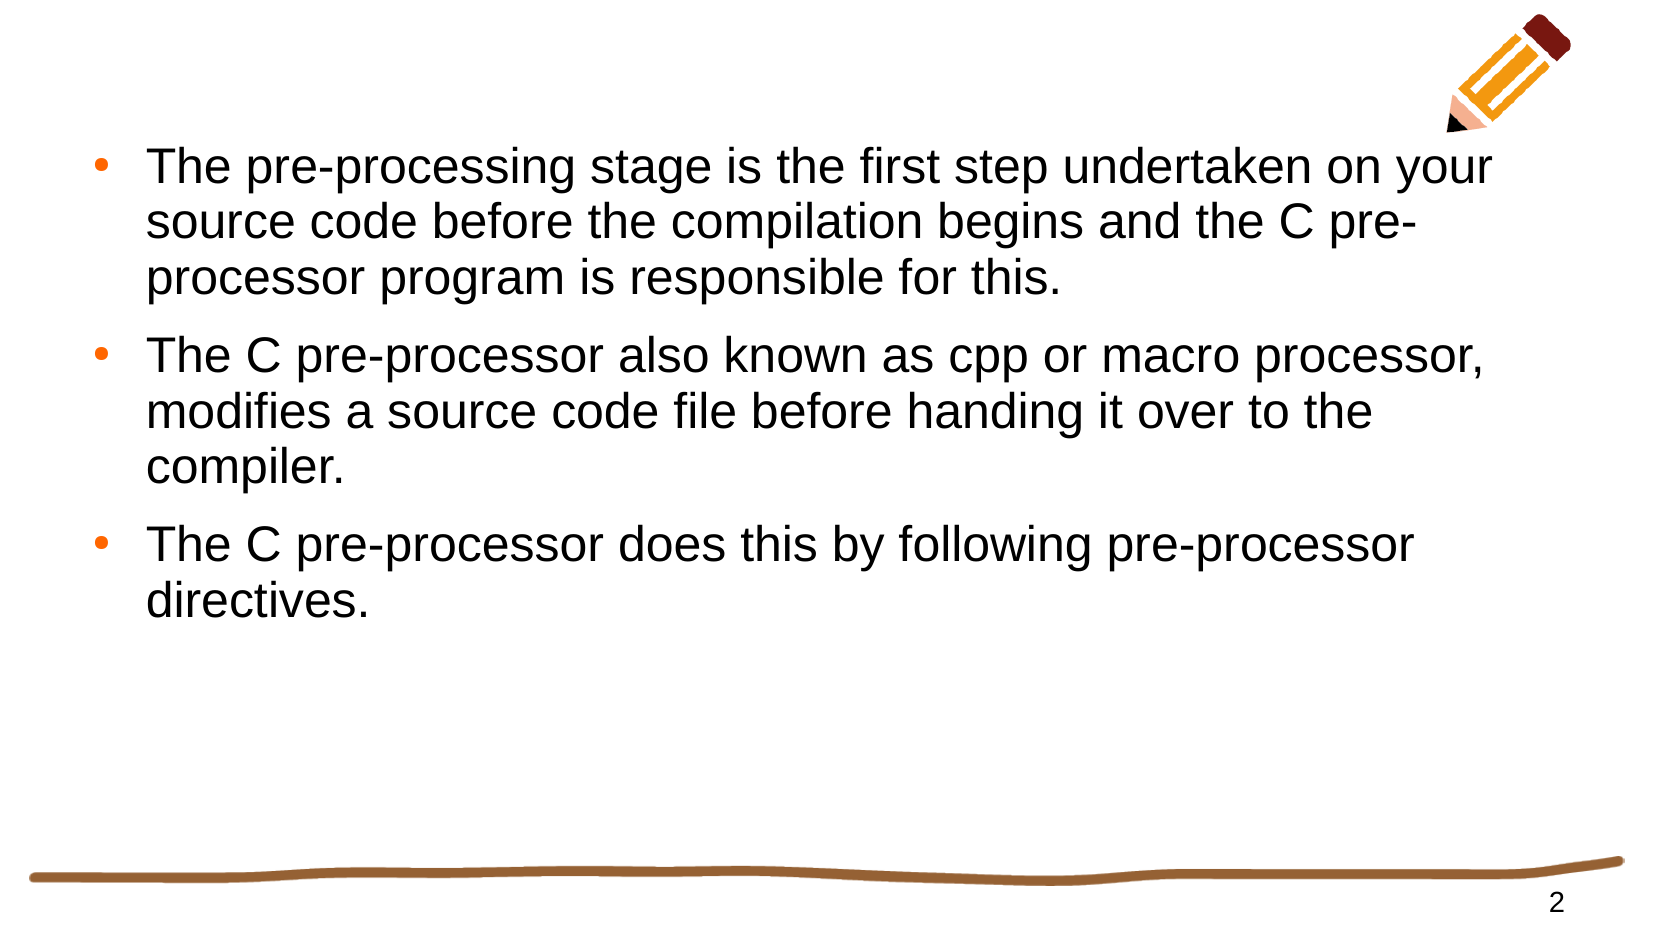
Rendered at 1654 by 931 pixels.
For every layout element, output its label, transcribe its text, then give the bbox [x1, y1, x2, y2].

picture [1446, 14, 1571, 133]
list The pre-processing stage is the first step undertaken on your source code before the compilation begins and the C pre-processor program is responsible for this. The C pre-processor also known as cpp or macro processor, modifies a source code file before handing it over to the compiler. The C pre-processor does this by following pre-processor directives. [75, 137, 1576, 788]
picture [29, 856, 1625, 886]
